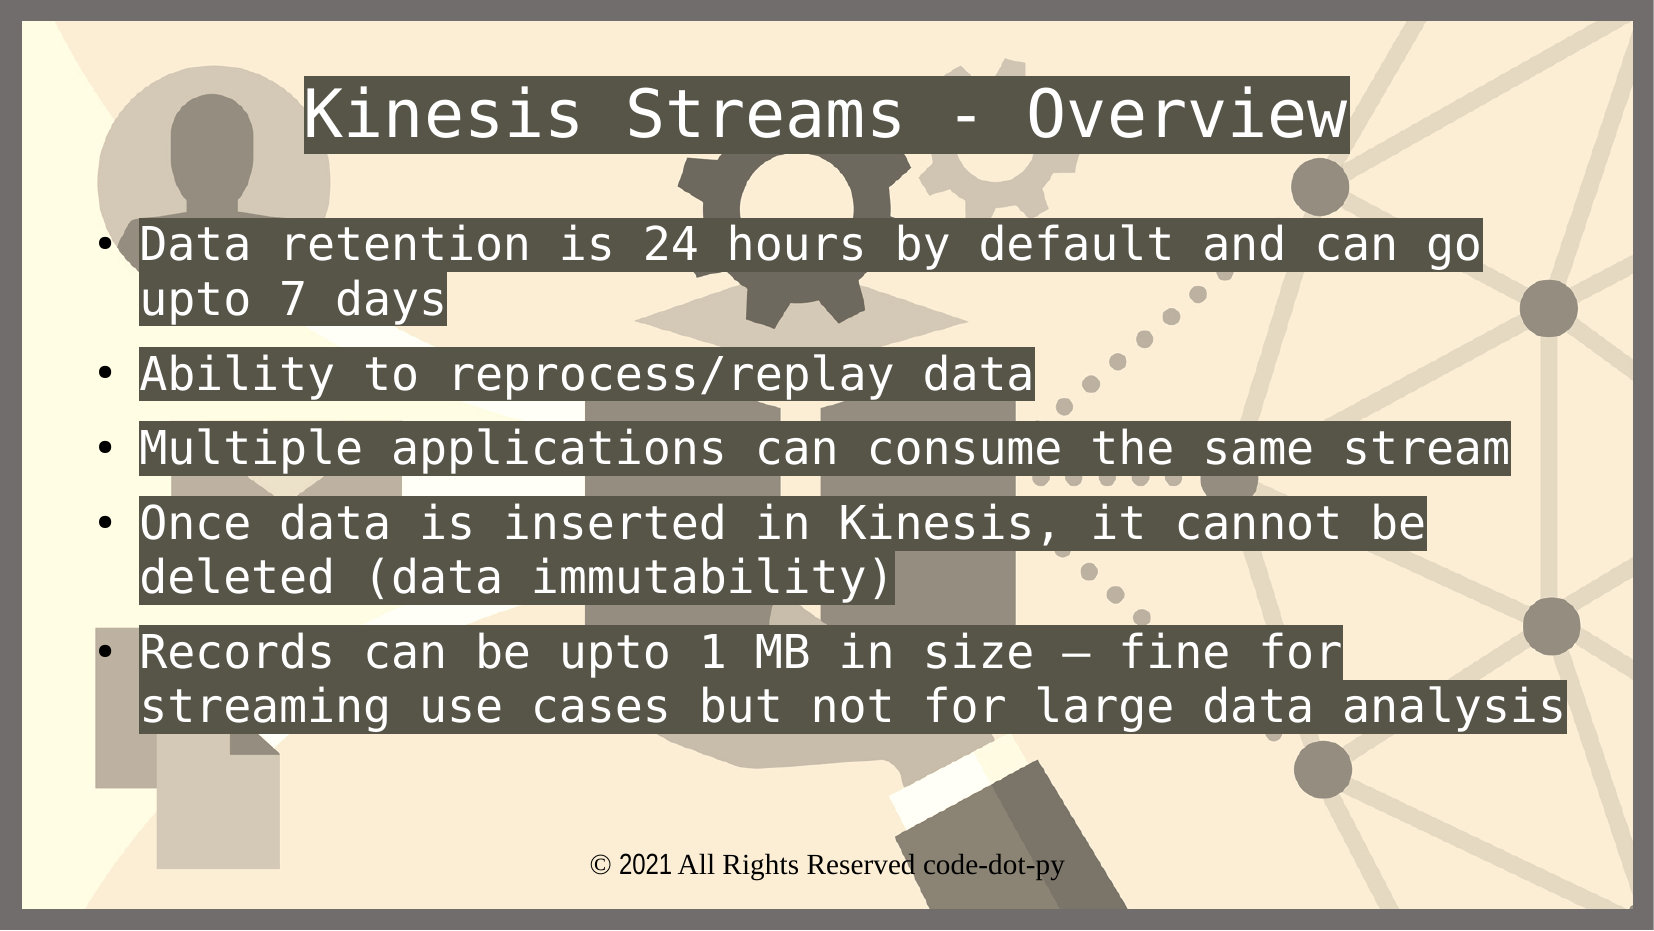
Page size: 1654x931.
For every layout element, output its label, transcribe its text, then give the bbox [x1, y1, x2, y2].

title Kinesis Streams - Overview [82, 37, 1571, 193]
picture [0, 0, 1654, 930]
list Data retention is 24 hours by default and can go upto 7 days Ability to reprocess/replay data Multiple applications can consume the same stream Once data is inserted in Kinesis, it cannot be deleted (data immutability) Records can be upto 1 MB in size – fine for streaming use cases but not for large data analysis [82, 217, 1571, 758]
